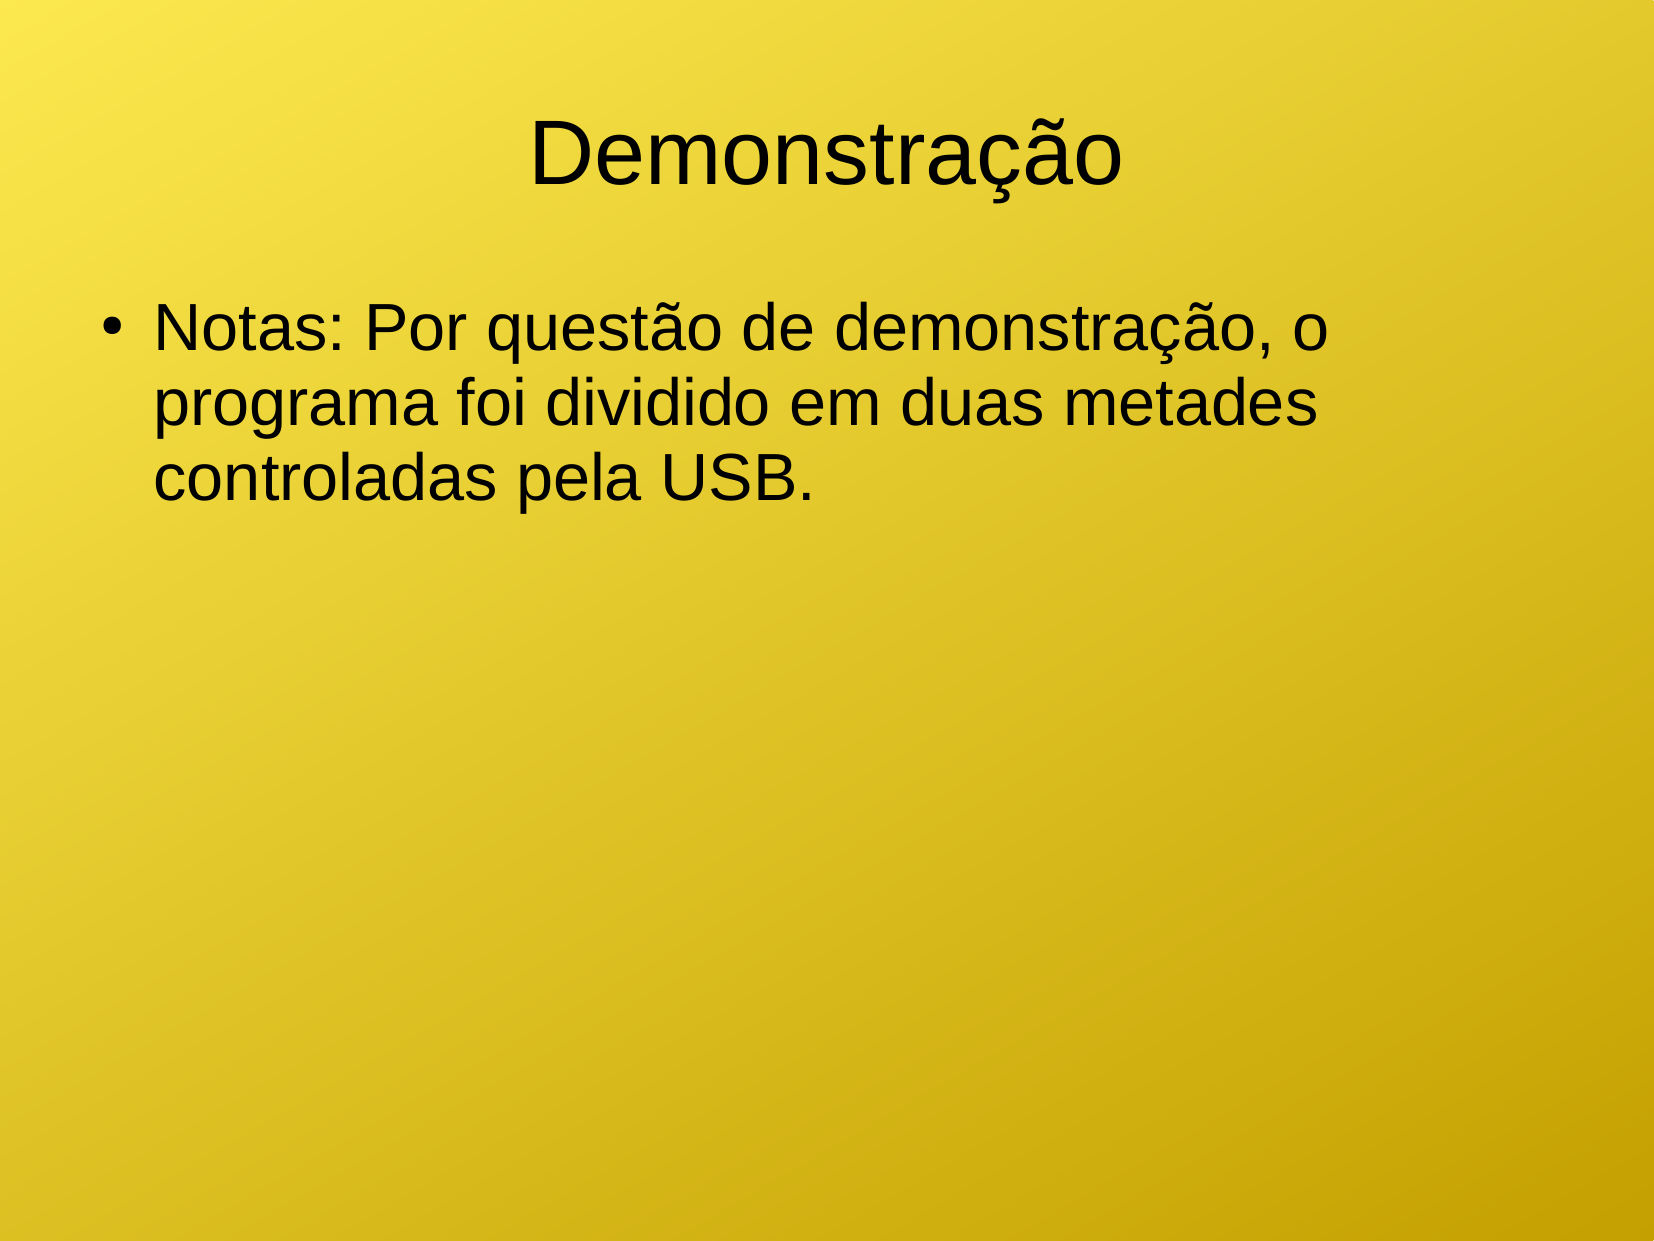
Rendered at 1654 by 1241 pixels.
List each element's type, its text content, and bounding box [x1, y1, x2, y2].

title Demonstração [82, 49, 1571, 257]
list Notas: Por questão de demonstração, o programa foi dividido em duas metades controladas pela USB. [82, 290, 1571, 1010]
